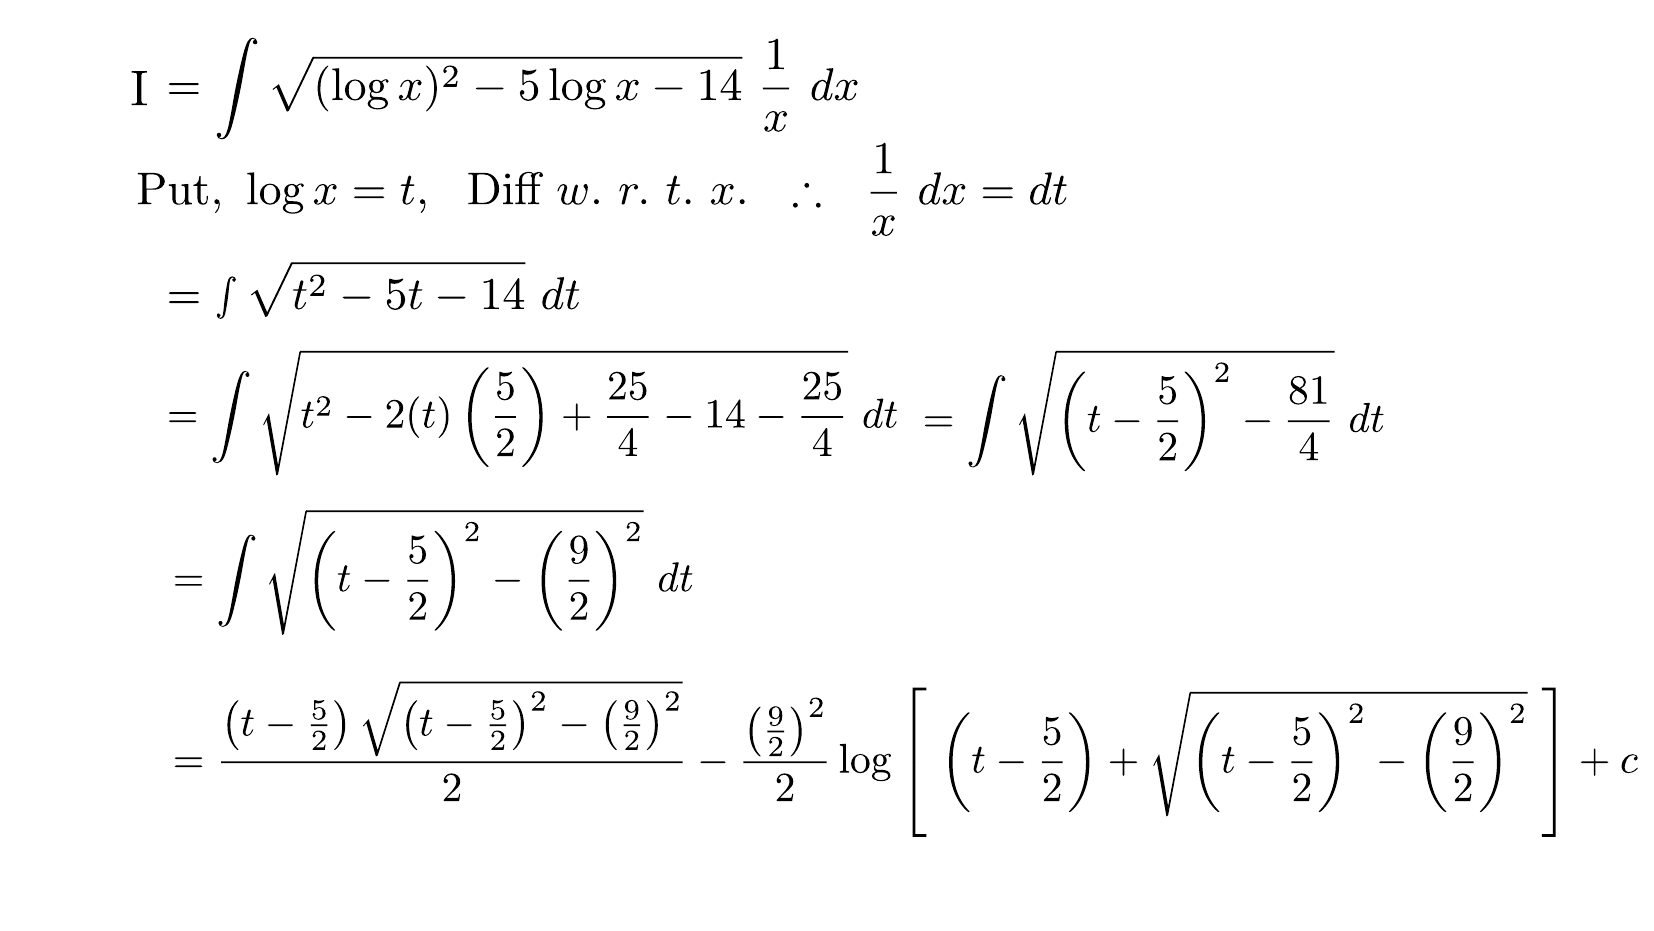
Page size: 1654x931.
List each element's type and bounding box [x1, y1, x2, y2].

text_box [168, 37, 858, 140]
text_box [168, 350, 898, 476]
text_box [924, 350, 1384, 476]
text_box [174, 510, 693, 635]
text_box [137, 142, 1068, 237]
text_box [174, 681, 1638, 837]
title [47, 36, 1607, 898]
text_box [168, 262, 580, 319]
text_box [131, 71, 147, 106]
